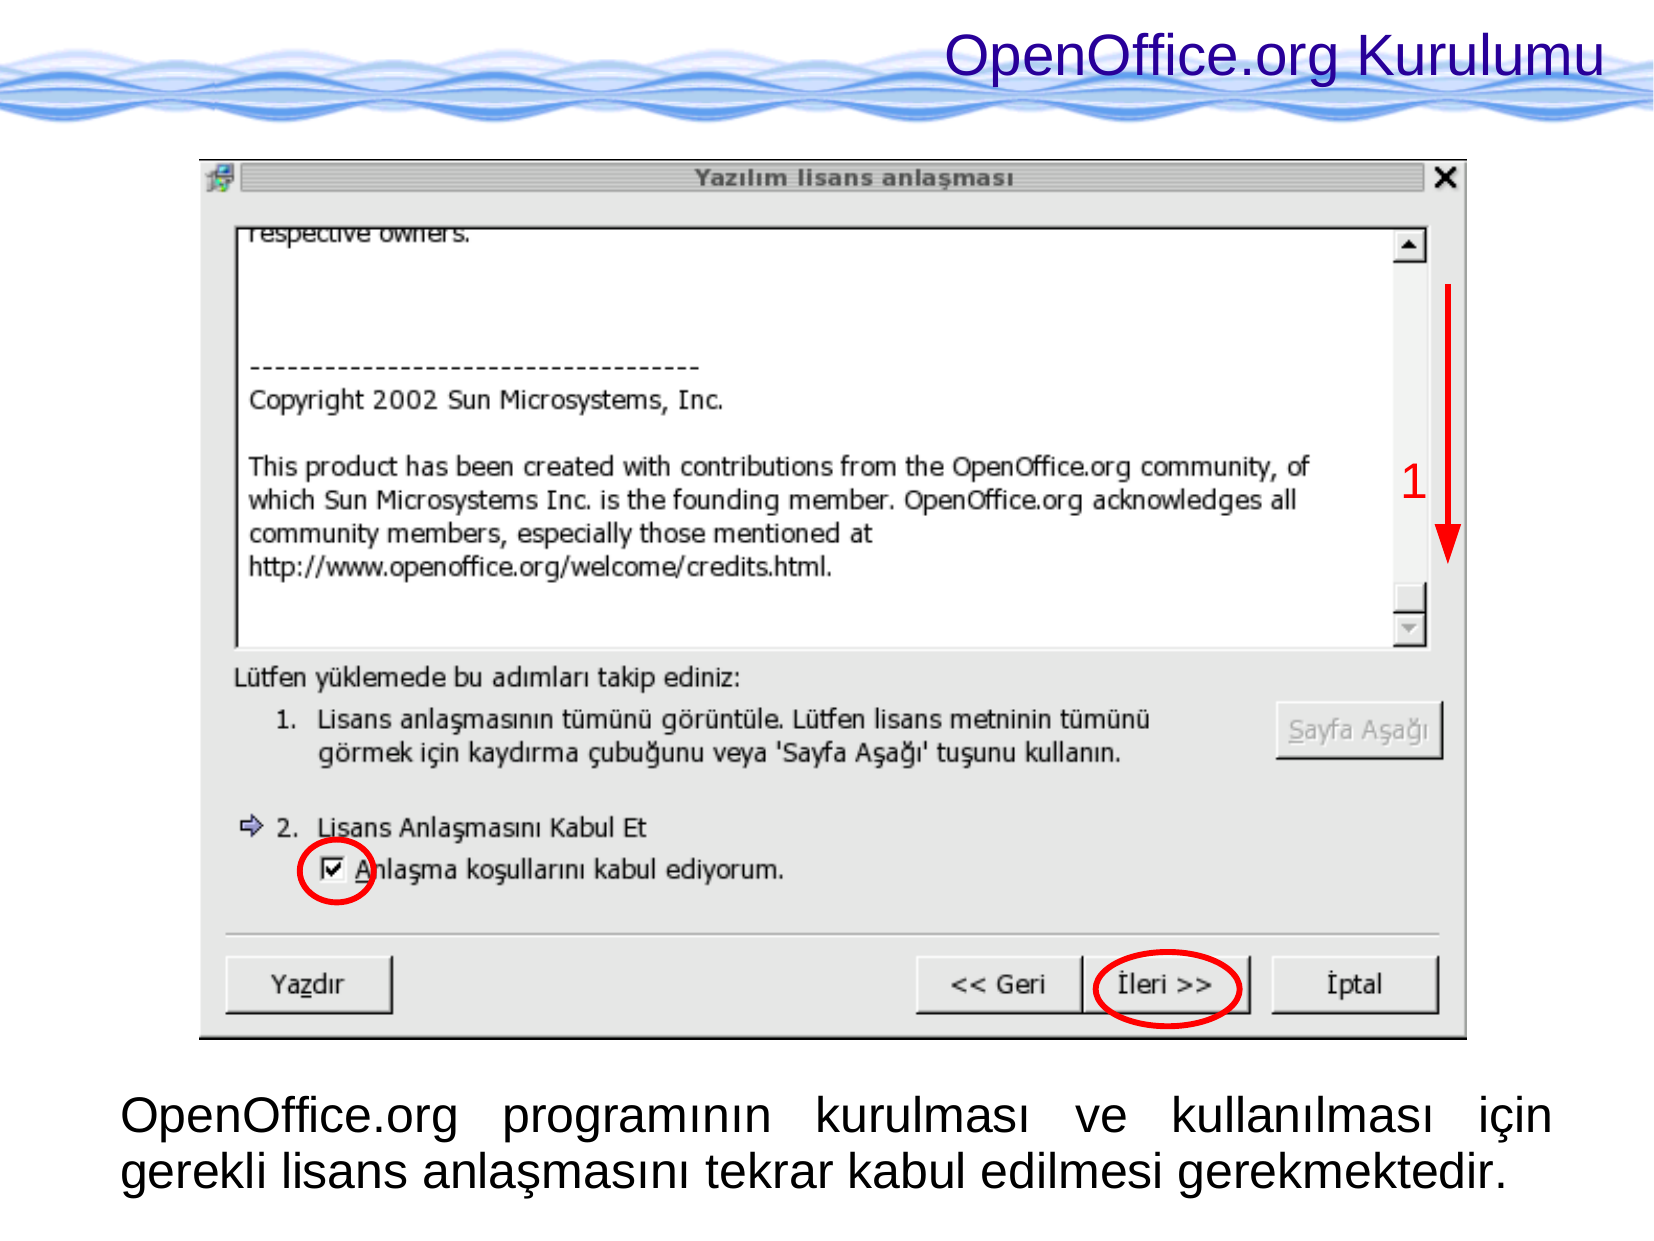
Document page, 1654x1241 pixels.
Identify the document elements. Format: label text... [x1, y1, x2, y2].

text_box OpenOffice.org programının kurulması ve kullanılması için gerekli lisans anlaşmasını tekrar kabul edilmesi gerekmektedir. [105, 1080, 1569, 1208]
text_box 1 [1385, 389, 1437, 517]
picture [0, 41, 1654, 129]
text_box OpenOffice.org Kurulumu [587, 15, 1654, 96]
picture [199, 159, 1467, 1040]
